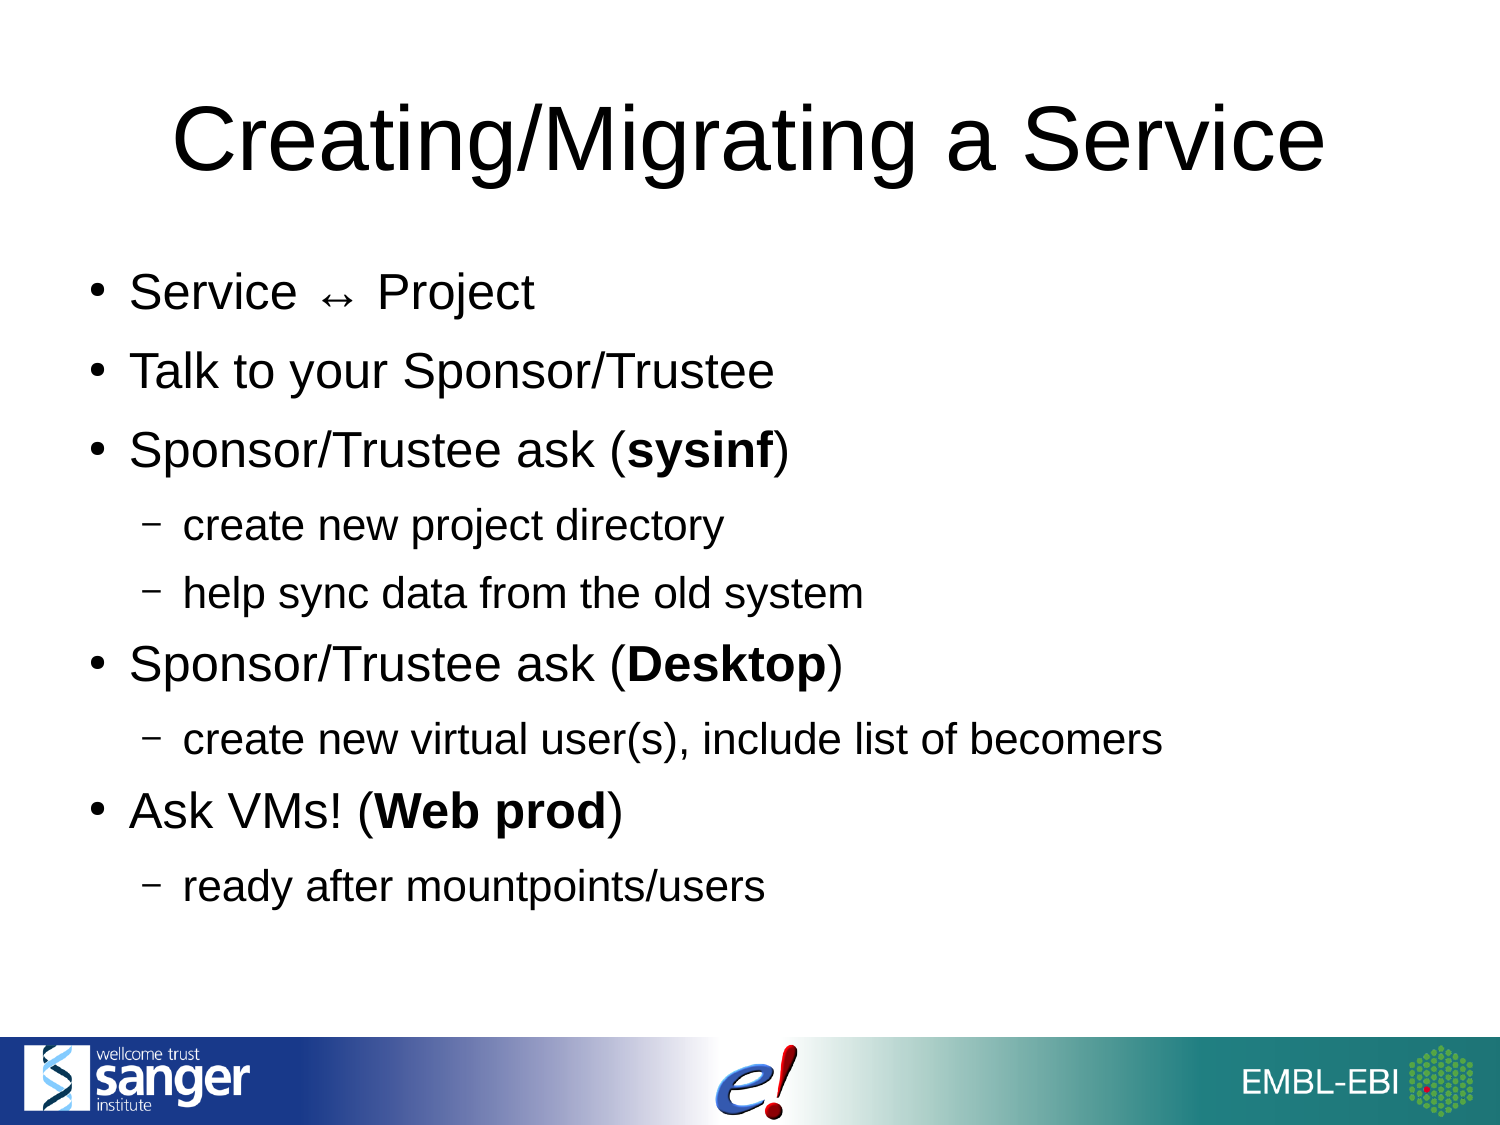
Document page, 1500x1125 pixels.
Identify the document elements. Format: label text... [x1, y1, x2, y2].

title Creating/Migrating a Service [75, 44, 1425, 233]
list Service ↔ Project Talk to your Sponsor/Trustee Sponsor/Trustee ask (sysinf) create new project directory help sync data from the old system Sponsor/Trustee ask (Desktop) create new virtual user(s), include list of becomers Ask VMs! (Web prod) ready after mountpoints/users [75, 263, 1395, 916]
picture [0, 1037, 1500, 1125]
